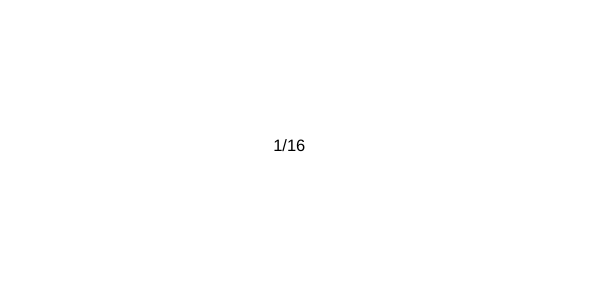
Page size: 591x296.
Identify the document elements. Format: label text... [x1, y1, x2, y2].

subtitle 1/16 [23, 0, 556, 292]
